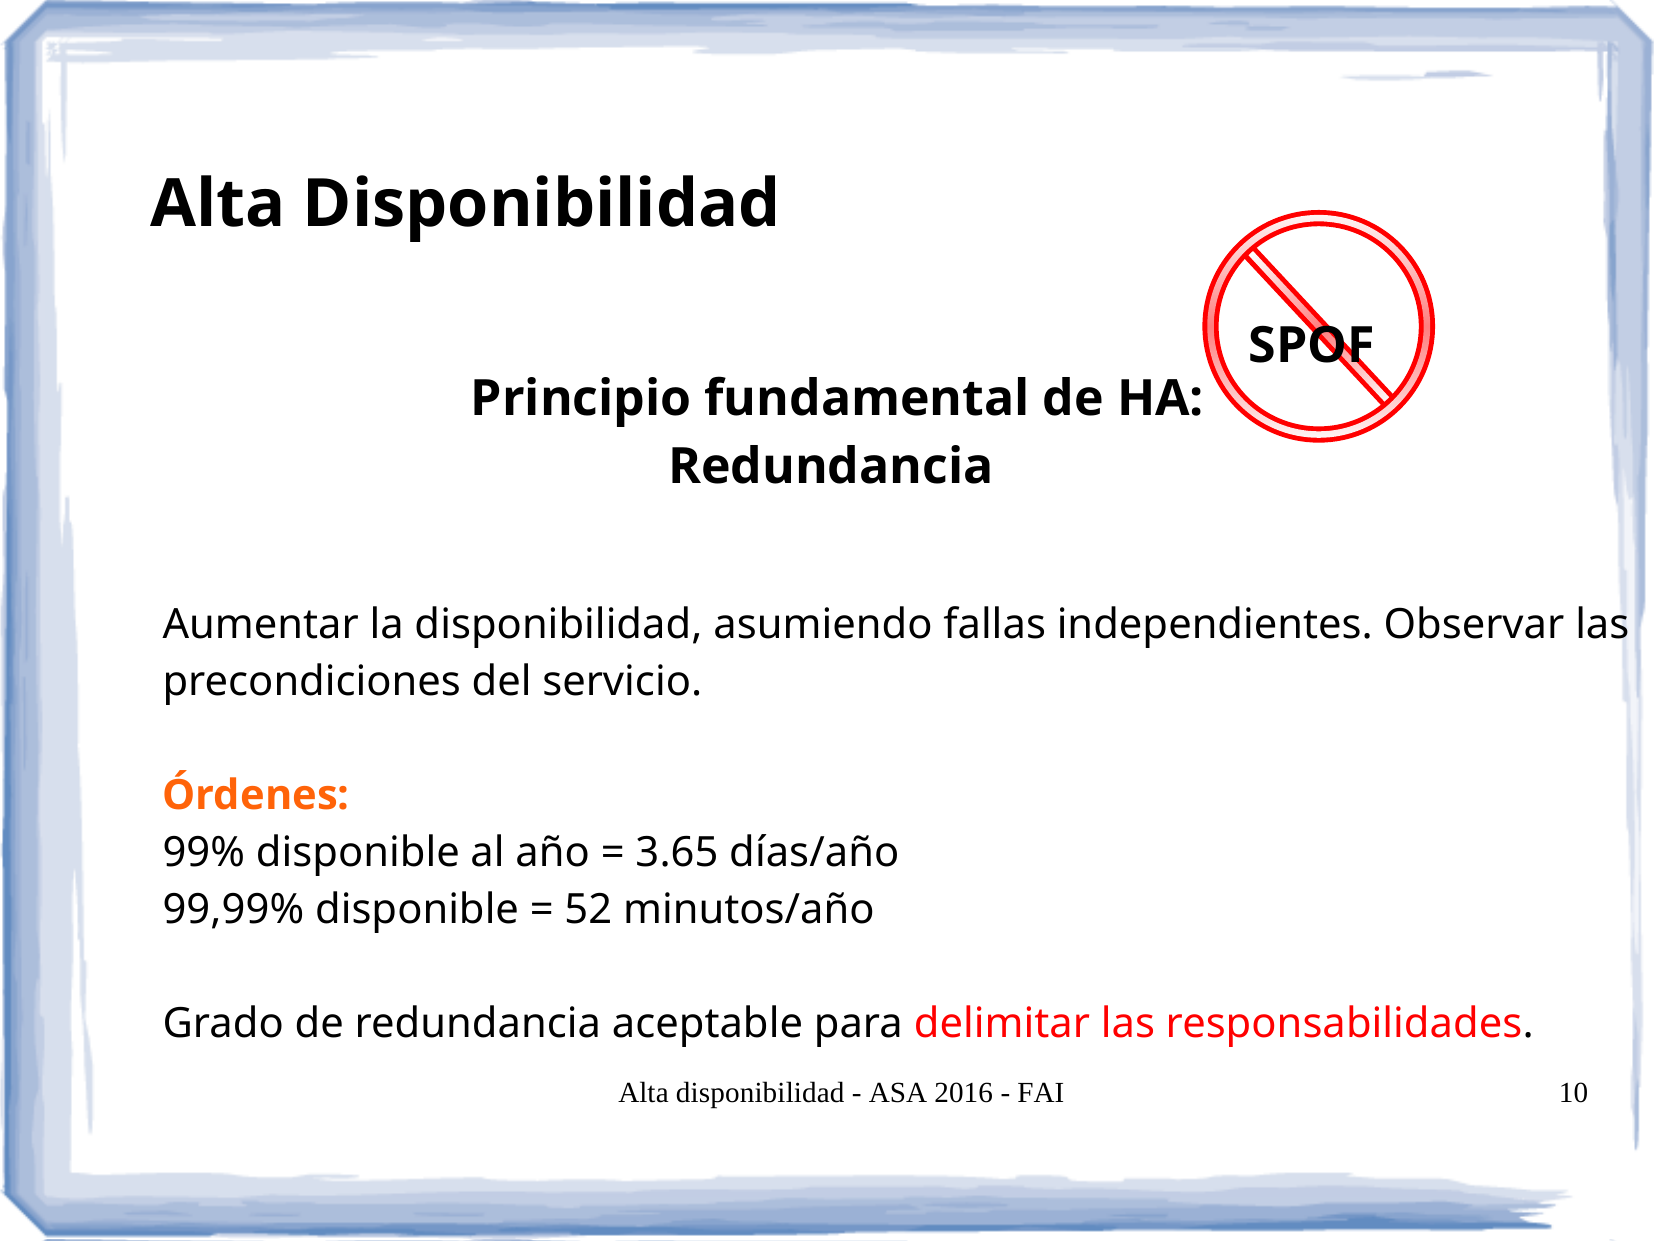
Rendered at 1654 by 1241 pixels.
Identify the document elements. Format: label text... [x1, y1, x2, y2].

text_box SPOF [1234, 301, 1403, 372]
text_box Alta Disponibilidad [135, 147, 773, 250]
text_box Aumentar la disponibilidad, asumiendo fallas independientes. Observar las precondiciones del servicio. Órdenes: 99% disponible al año = 3.65 días/año 99,99% disponible = 52 minutos/año Grado de redundancia aceptable para delimitar las responsabilidades. [147, 472, 1559, 987]
text_box Principio fundamental de HA: Redundancia [456, 354, 1335, 472]
picture [0, 0, 1654, 1241]
